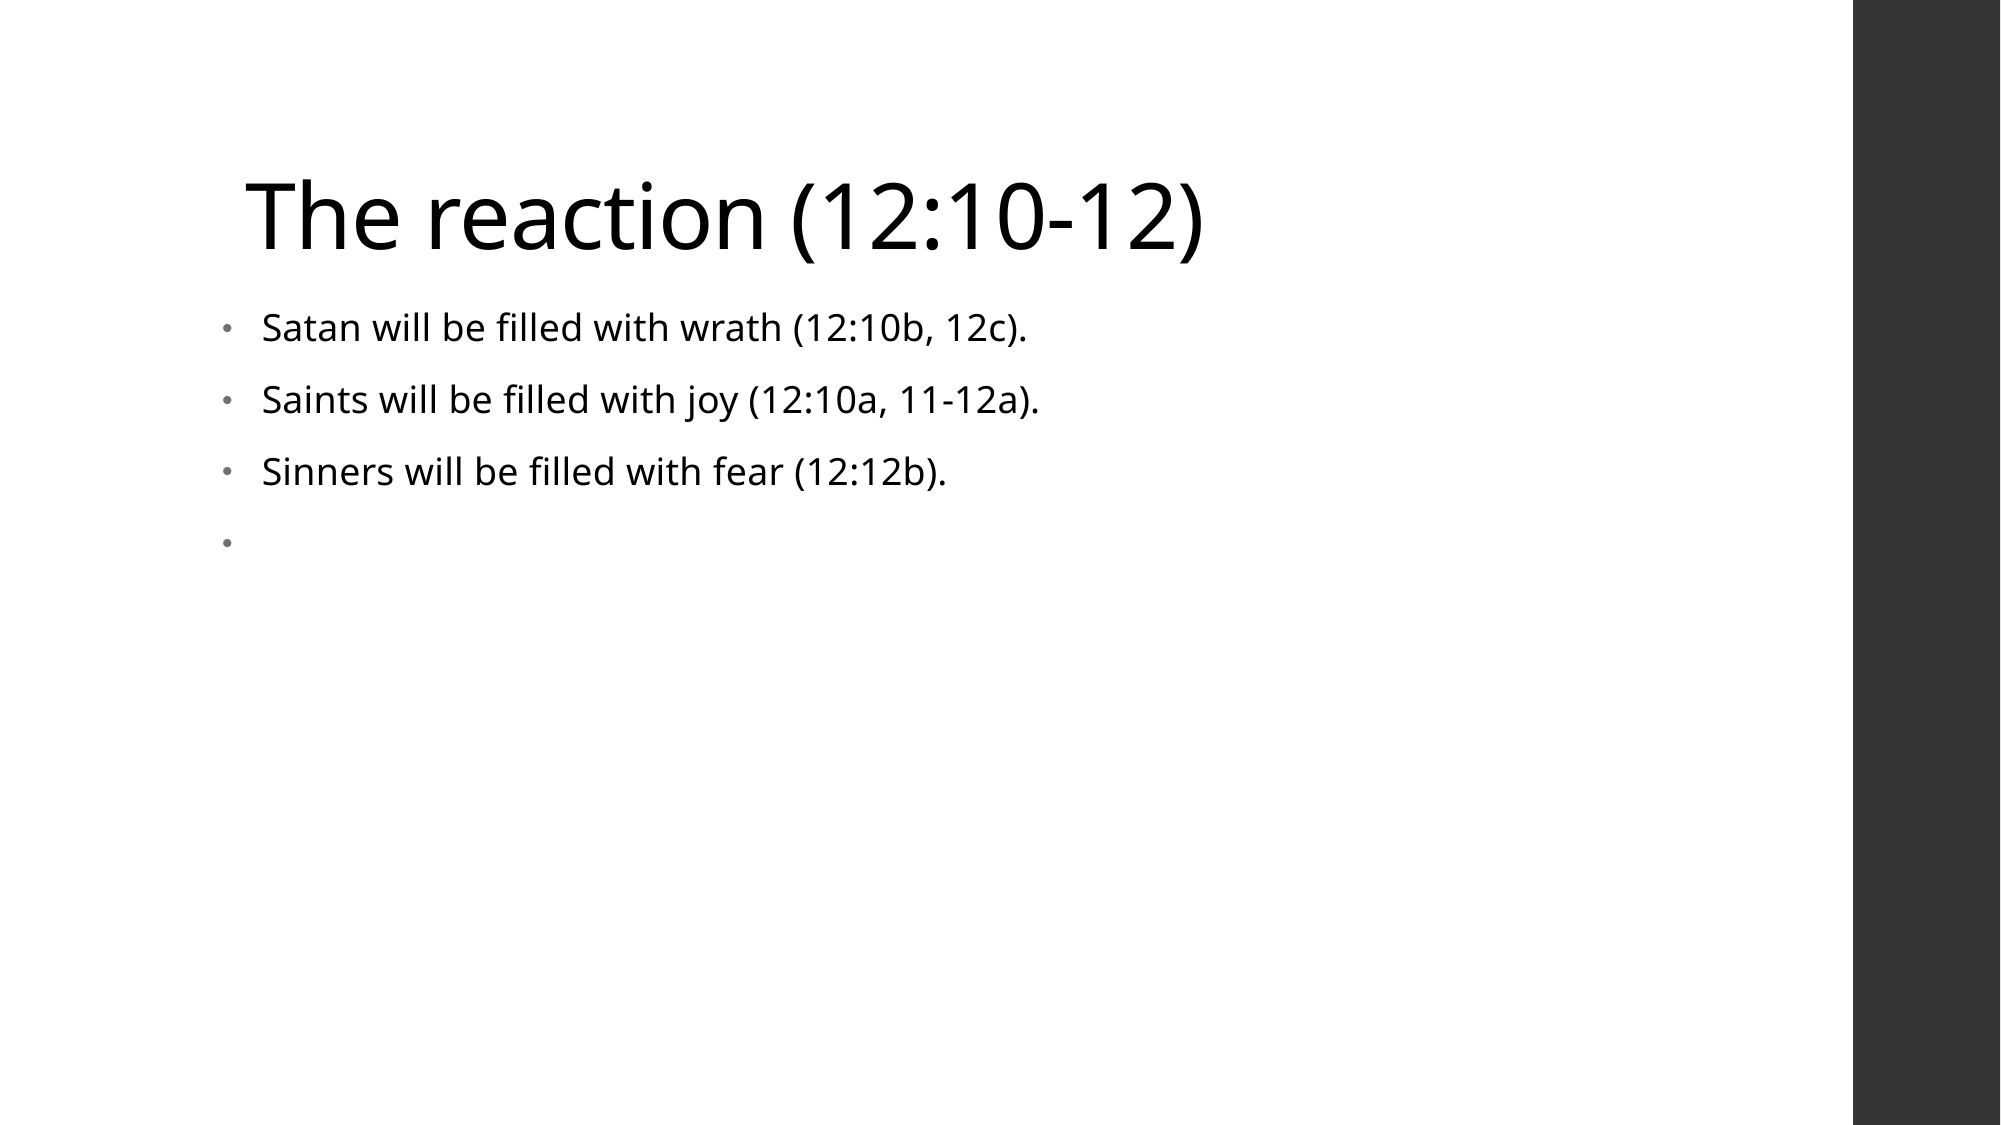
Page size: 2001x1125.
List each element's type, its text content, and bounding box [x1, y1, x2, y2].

title The reaction (12:10-12) [206, 60, 1797, 278]
list Satan will be filled with wrath (12:10b, 12c). Saints will be filled with joy (12:10a, 11-12a). Sinners will be filled with fear (12:12b). [206, 299, 1617, 1014]
